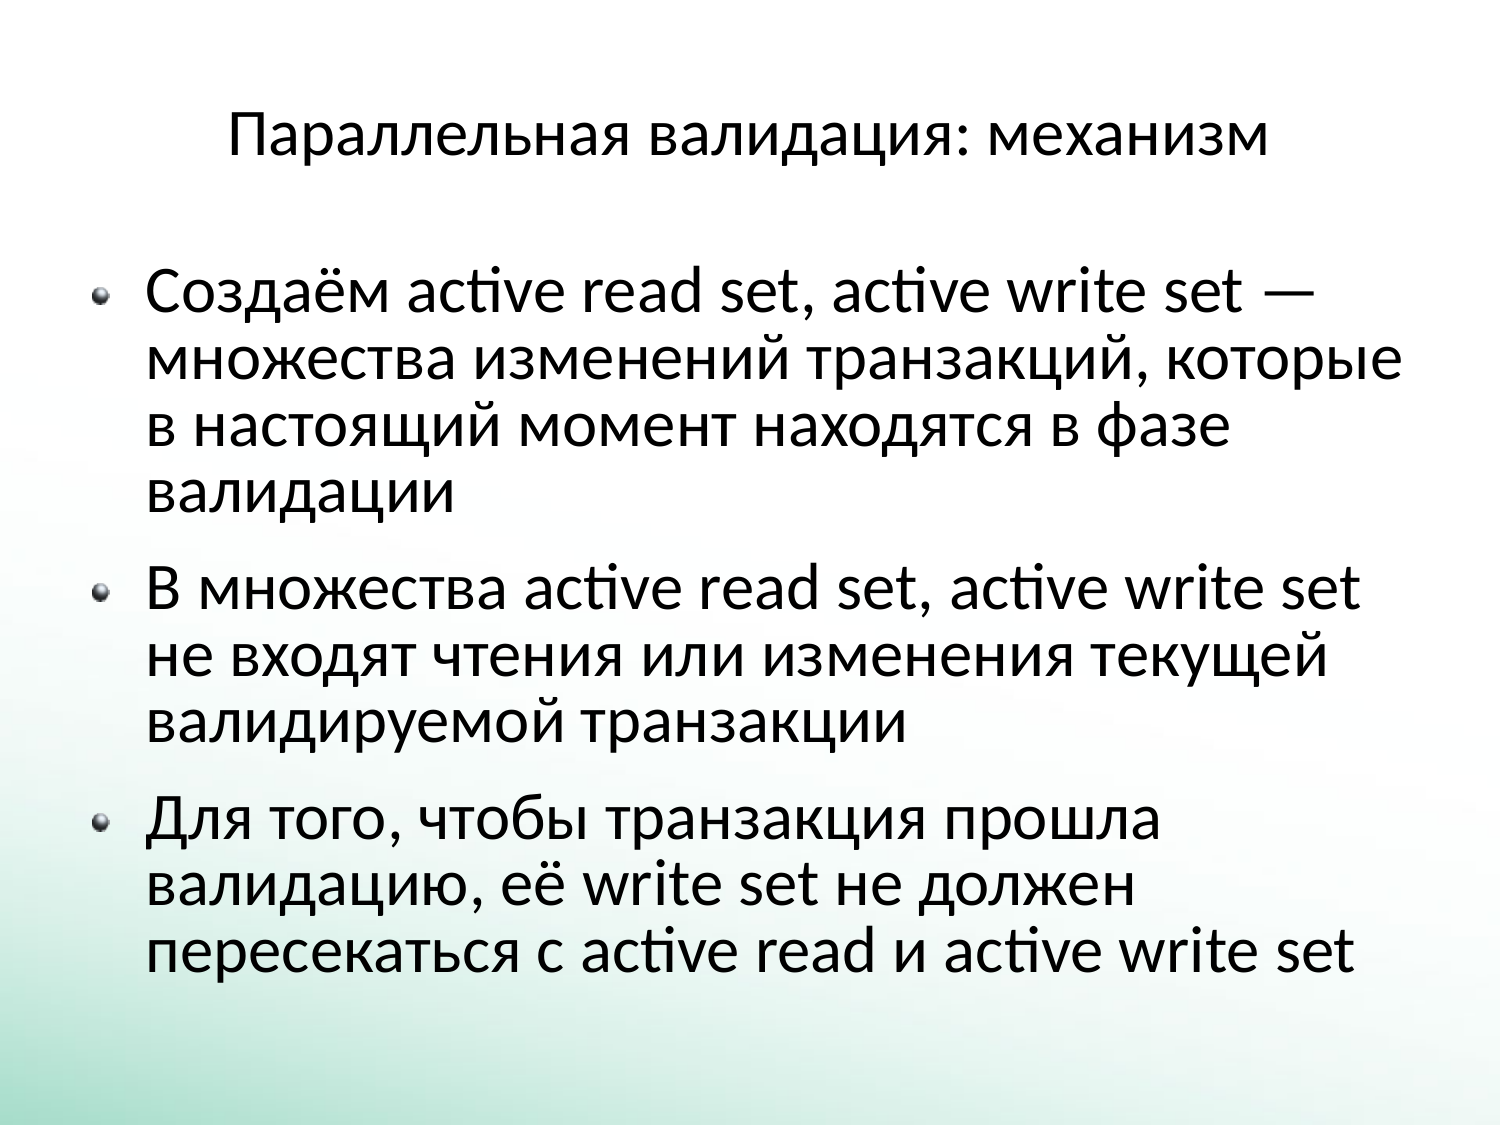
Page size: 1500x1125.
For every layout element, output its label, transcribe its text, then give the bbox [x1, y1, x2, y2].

list Создаём active read set, active write set — множества изменений транзакций, которые в настоящий момент находятся в фазе валидации В множества active read set, active write set не входят чтения или изменения текущей валидируемой транзакции Для того, чтобы транзакция прошла валидацию, её write set не должен пересекаться с active read и active write set [75, 262, 1425, 1005]
picture [0, 0, 1500, 1125]
title Параллельная валидация: механизм [75, 45, 1425, 233]
